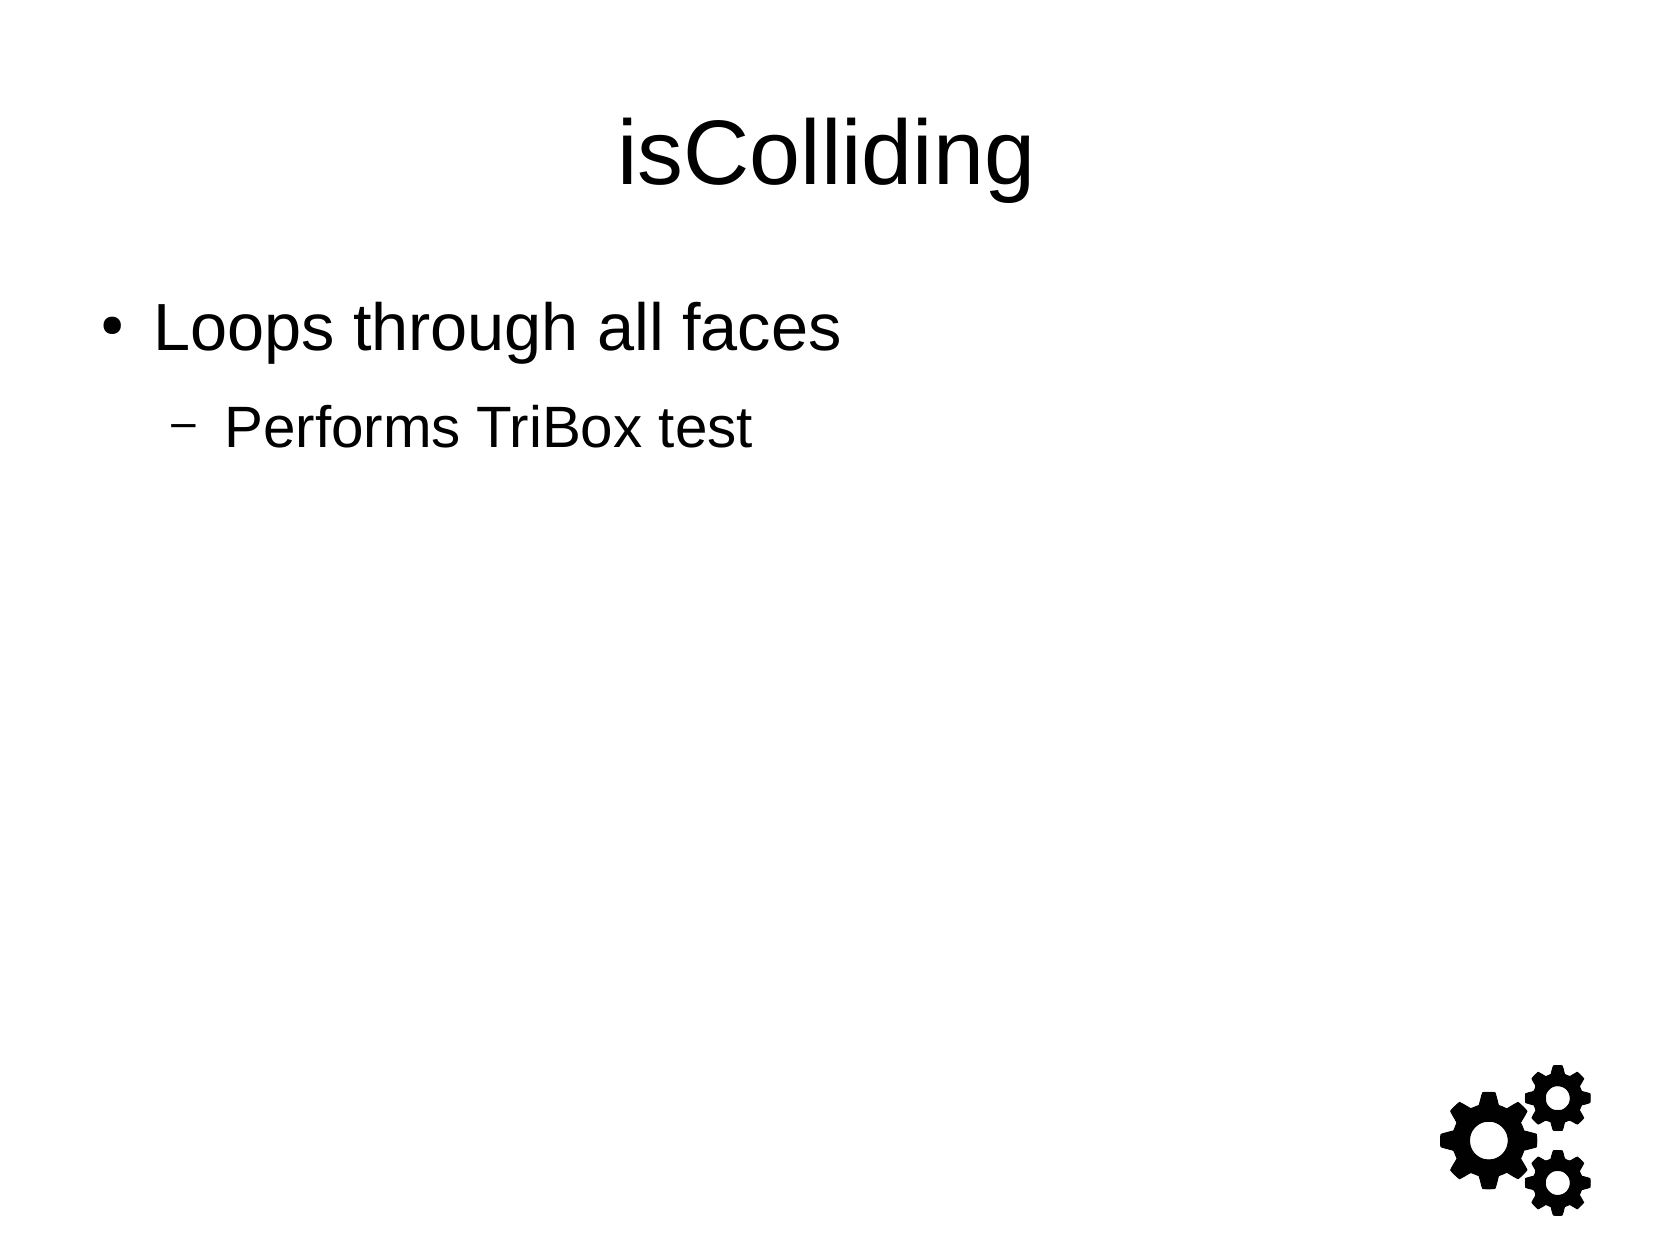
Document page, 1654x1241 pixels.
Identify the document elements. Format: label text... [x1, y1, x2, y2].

list Loops through all faces Performs TriBox test [82, 290, 1571, 1010]
title isColliding [82, 49, 1571, 257]
picture [1440, 1065, 1591, 1216]
